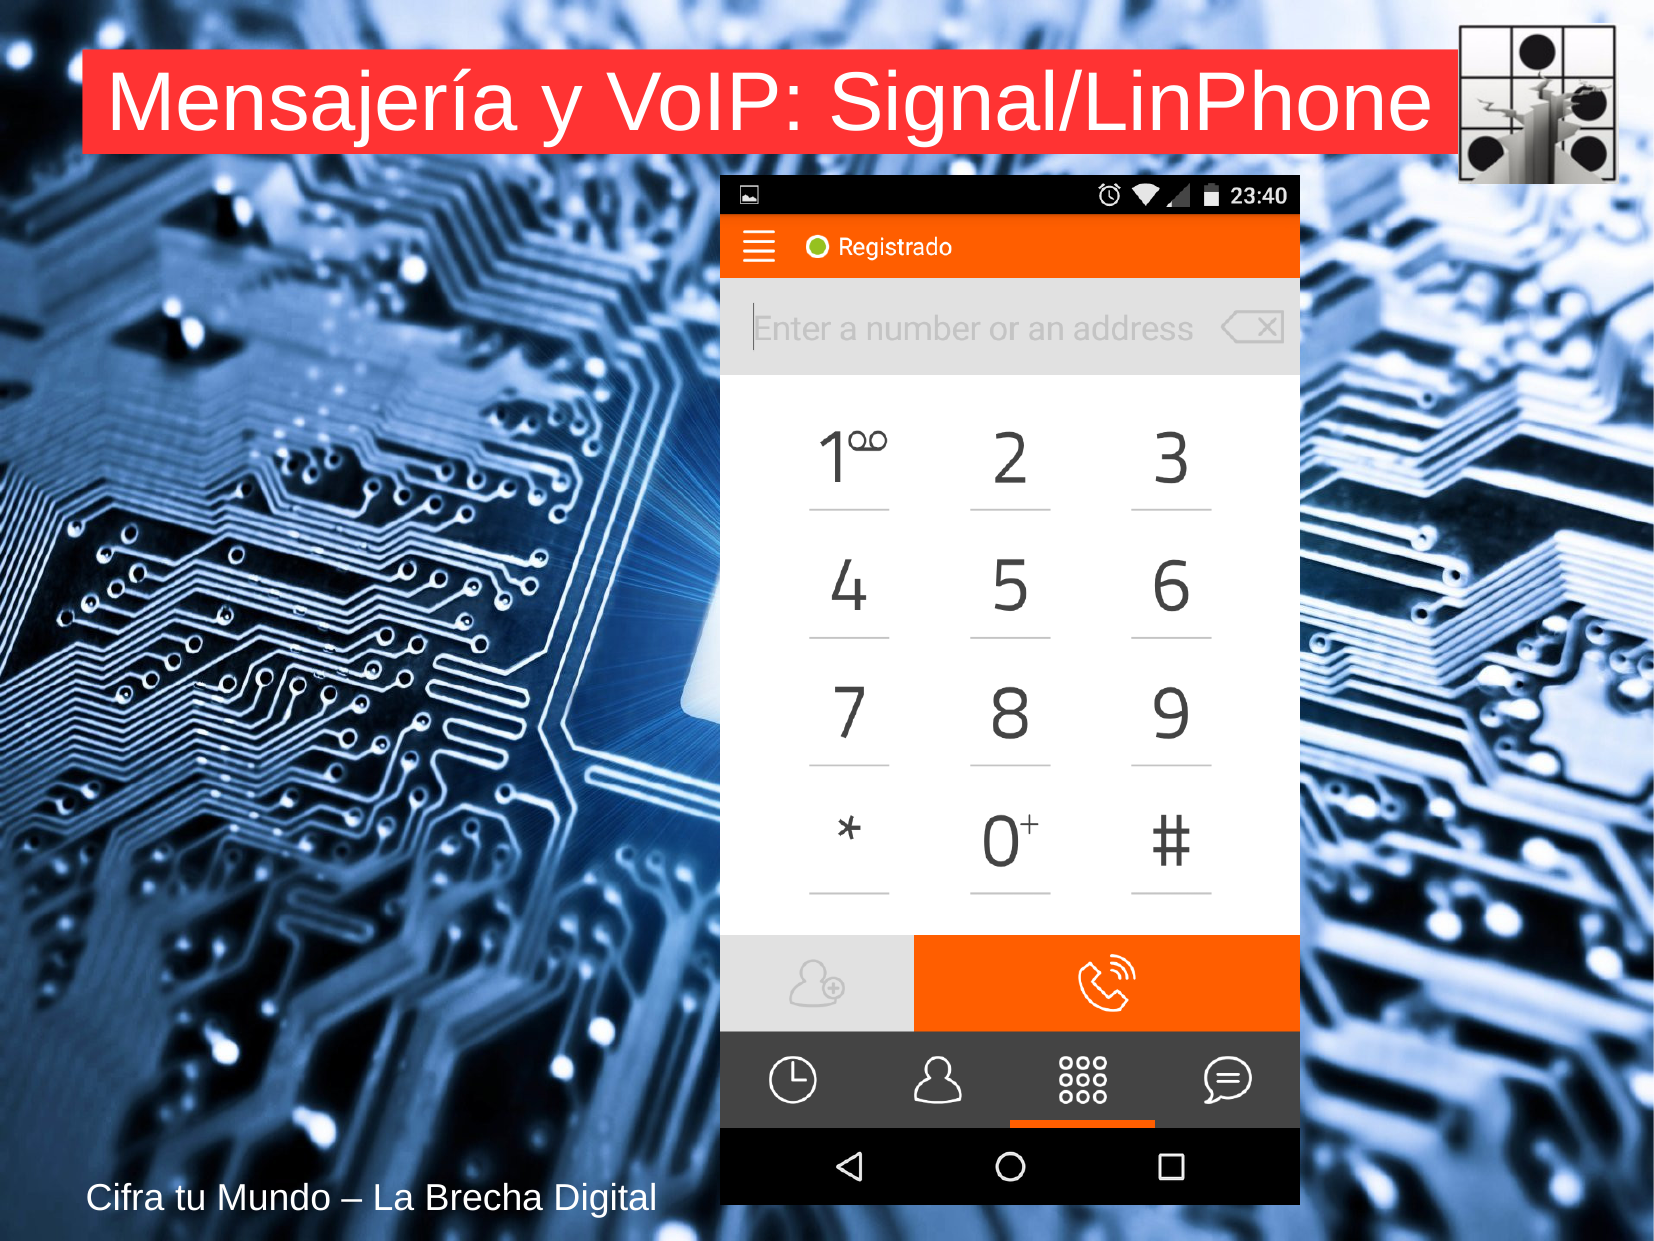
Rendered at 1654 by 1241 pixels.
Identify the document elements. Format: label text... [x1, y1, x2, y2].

title Mensajería y VoIP: Signal/LinPhone [82, 49, 1458, 154]
picture [0, 0, 1654, 1241]
text_box Cifra tu Mundo – La Brecha Digital [70, 1169, 1453, 1226]
